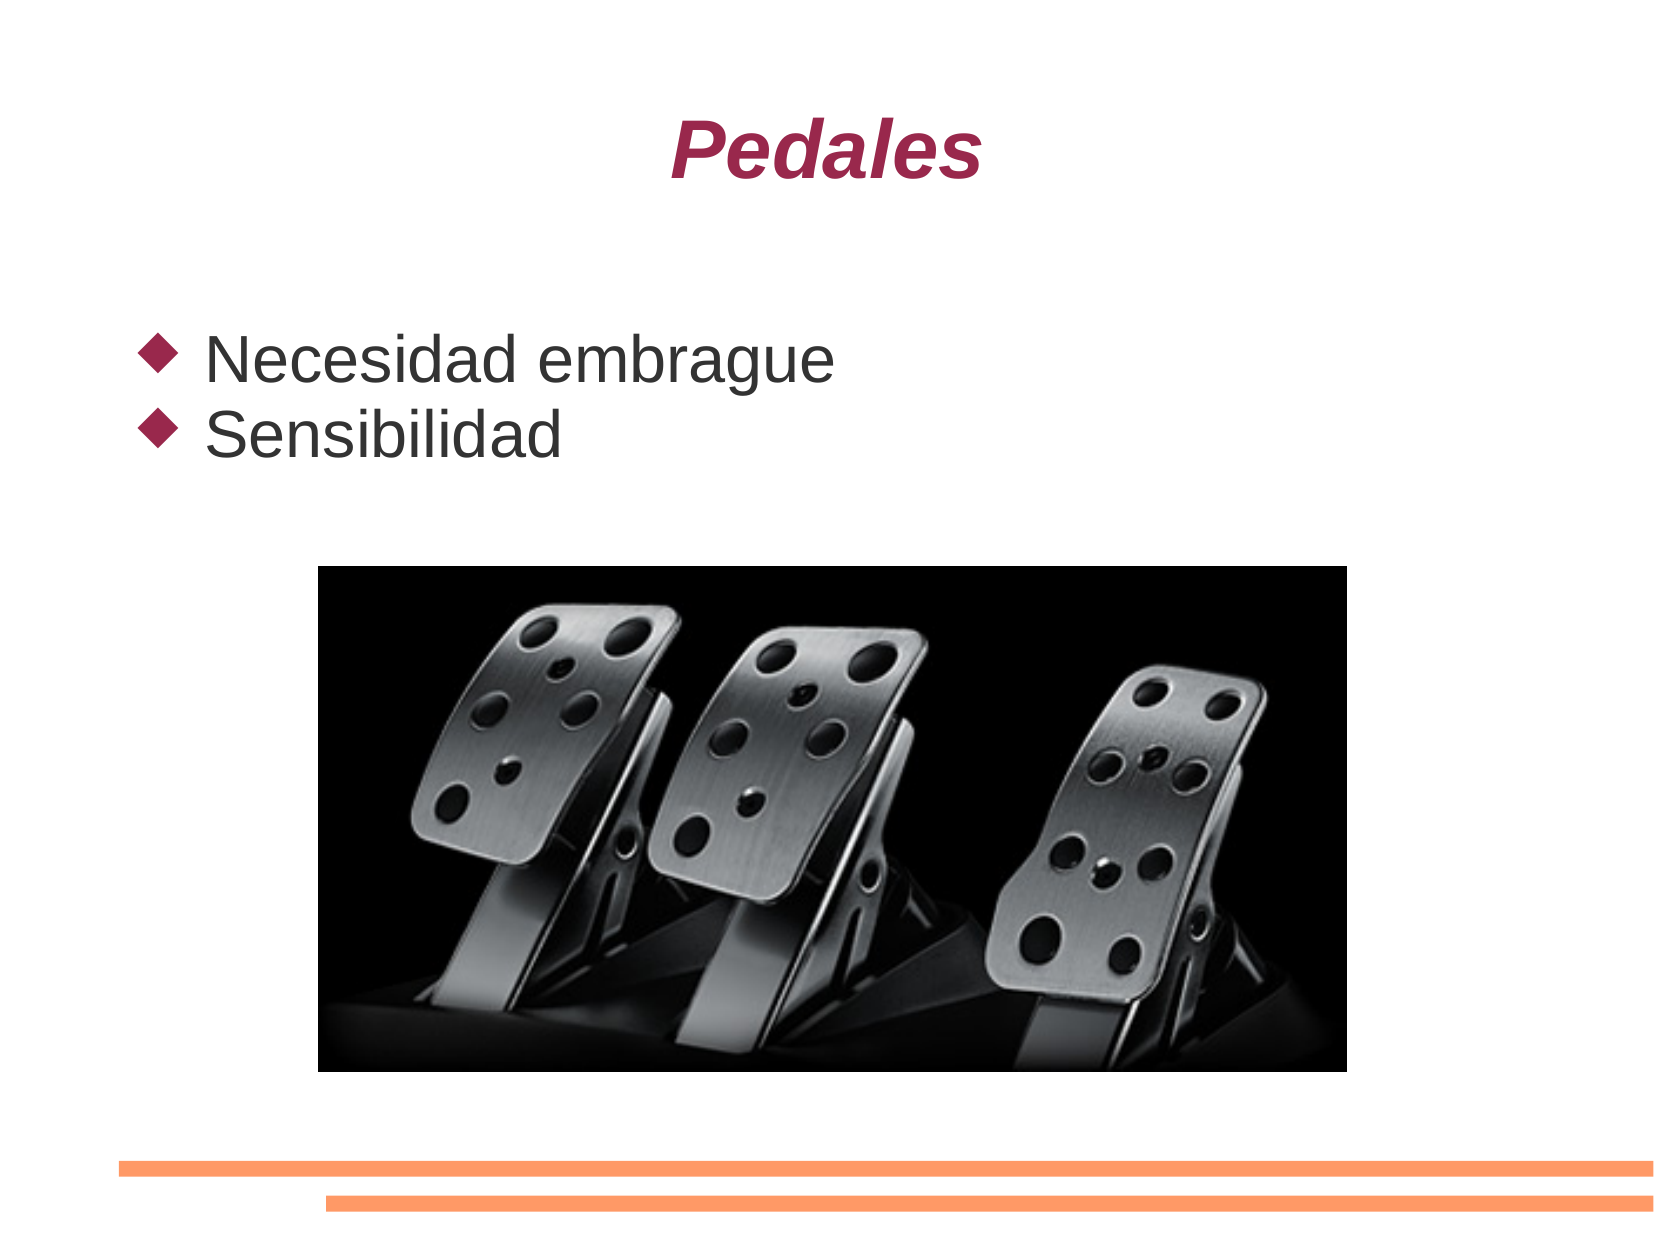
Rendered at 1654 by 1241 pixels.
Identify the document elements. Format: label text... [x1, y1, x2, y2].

list Necesidad embrague Sensibilidad [121, 322, 1561, 1132]
title Pedales [121, 46, 1534, 254]
picture [318, 566, 1347, 1072]
